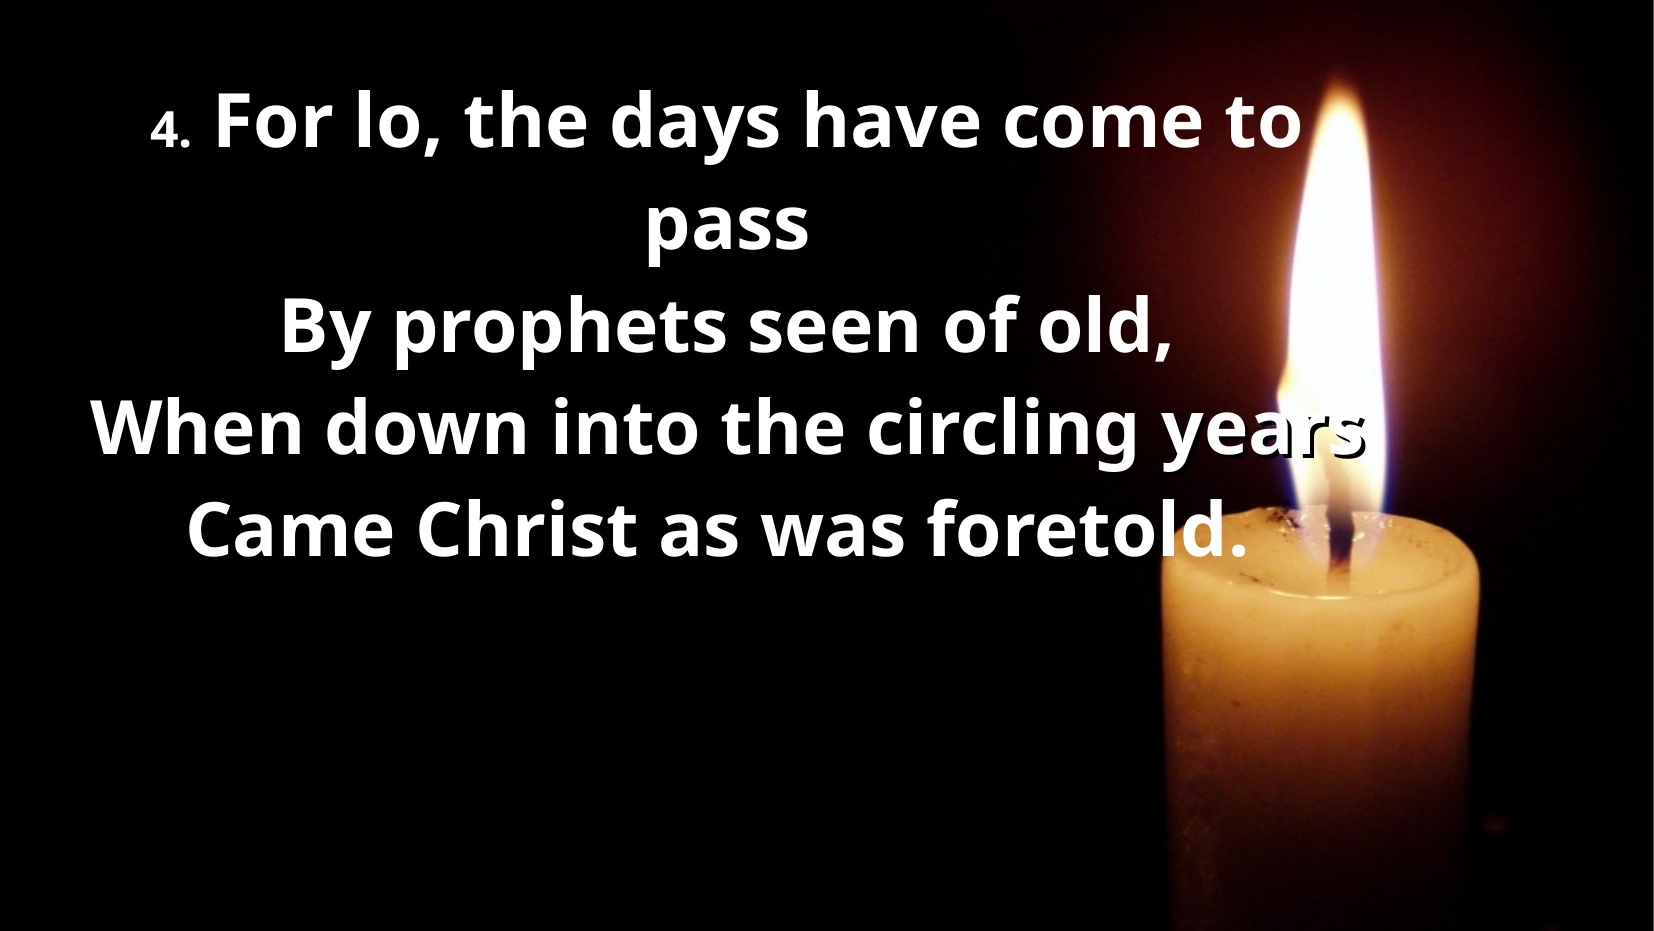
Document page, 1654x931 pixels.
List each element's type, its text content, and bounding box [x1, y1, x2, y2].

picture [0, 0, 1654, 931]
text_box 4. For lo, the days have come to pass By prophets seen of old, When down into the circling years Came Christ as was foretold. [60, 60, 1396, 526]
